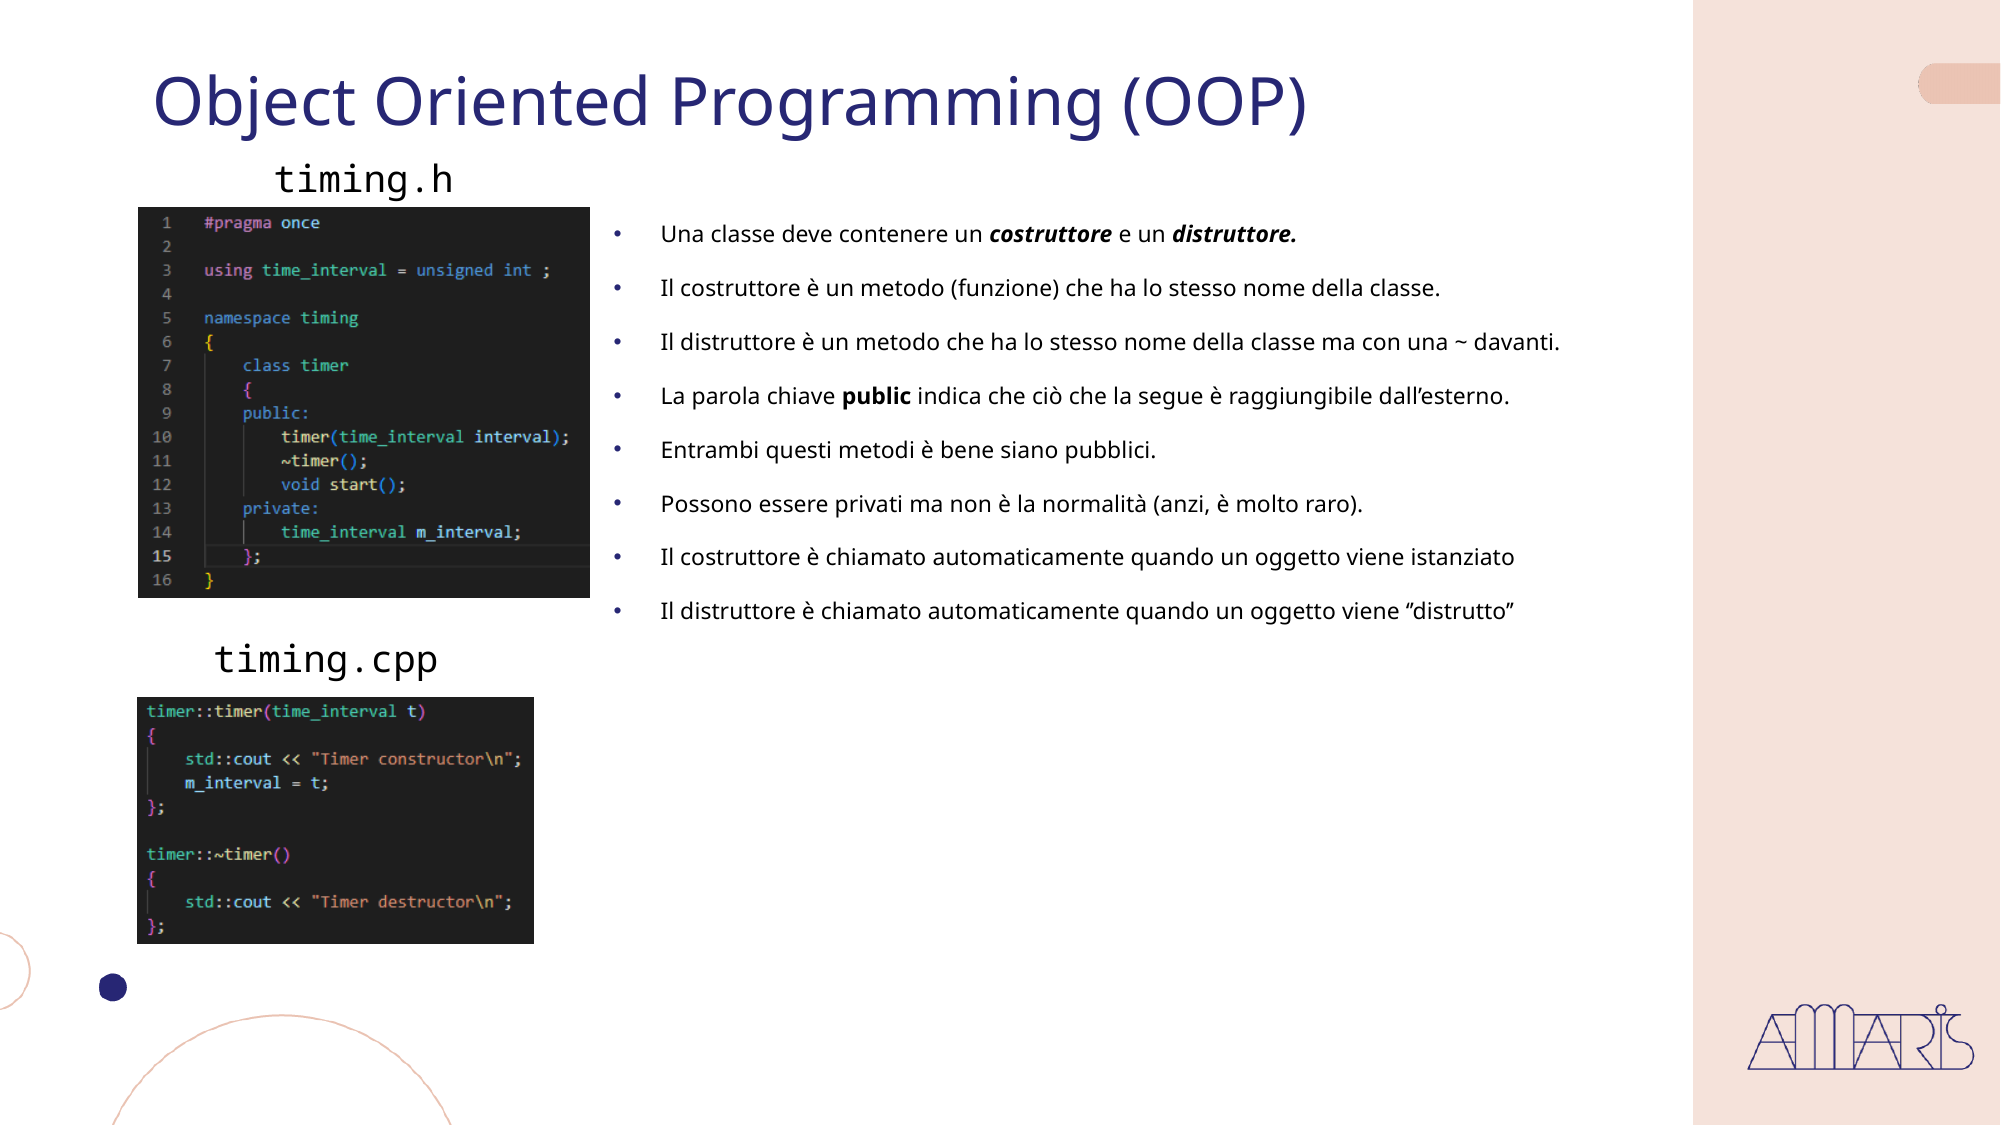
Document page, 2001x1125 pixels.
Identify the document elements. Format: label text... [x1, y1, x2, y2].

text_box timing.h [128, 147, 599, 209]
picture [138, 209, 590, 598]
text_box Una classe deve contenere un costruttore e un distruttore. Il costruttore è un metodo (funzione) che ha lo stesso nome della classe. Il distruttore è un metodo che ha lo stesso nome della classe ma con una ~ davanti. La parola chiave public indica che ciò che la segue è raggiungibile dall’esterno. Entrambi questi metodi è bene siano pubblici. Possono essere privati ma non è la normalità (anzi, è molto raro). Il costruttore è chiamato automaticamente quando un oggetto viene istanziato Il distruttore è chiamato automaticamente quando un oggetto viene ‘’distrutto’’ [598, 207, 1584, 667]
text_box timing.cpp [90, 627, 561, 689]
title Object Oriented Programming (OOP) [137, 59, 1577, 148]
picture [137, 697, 534, 944]
